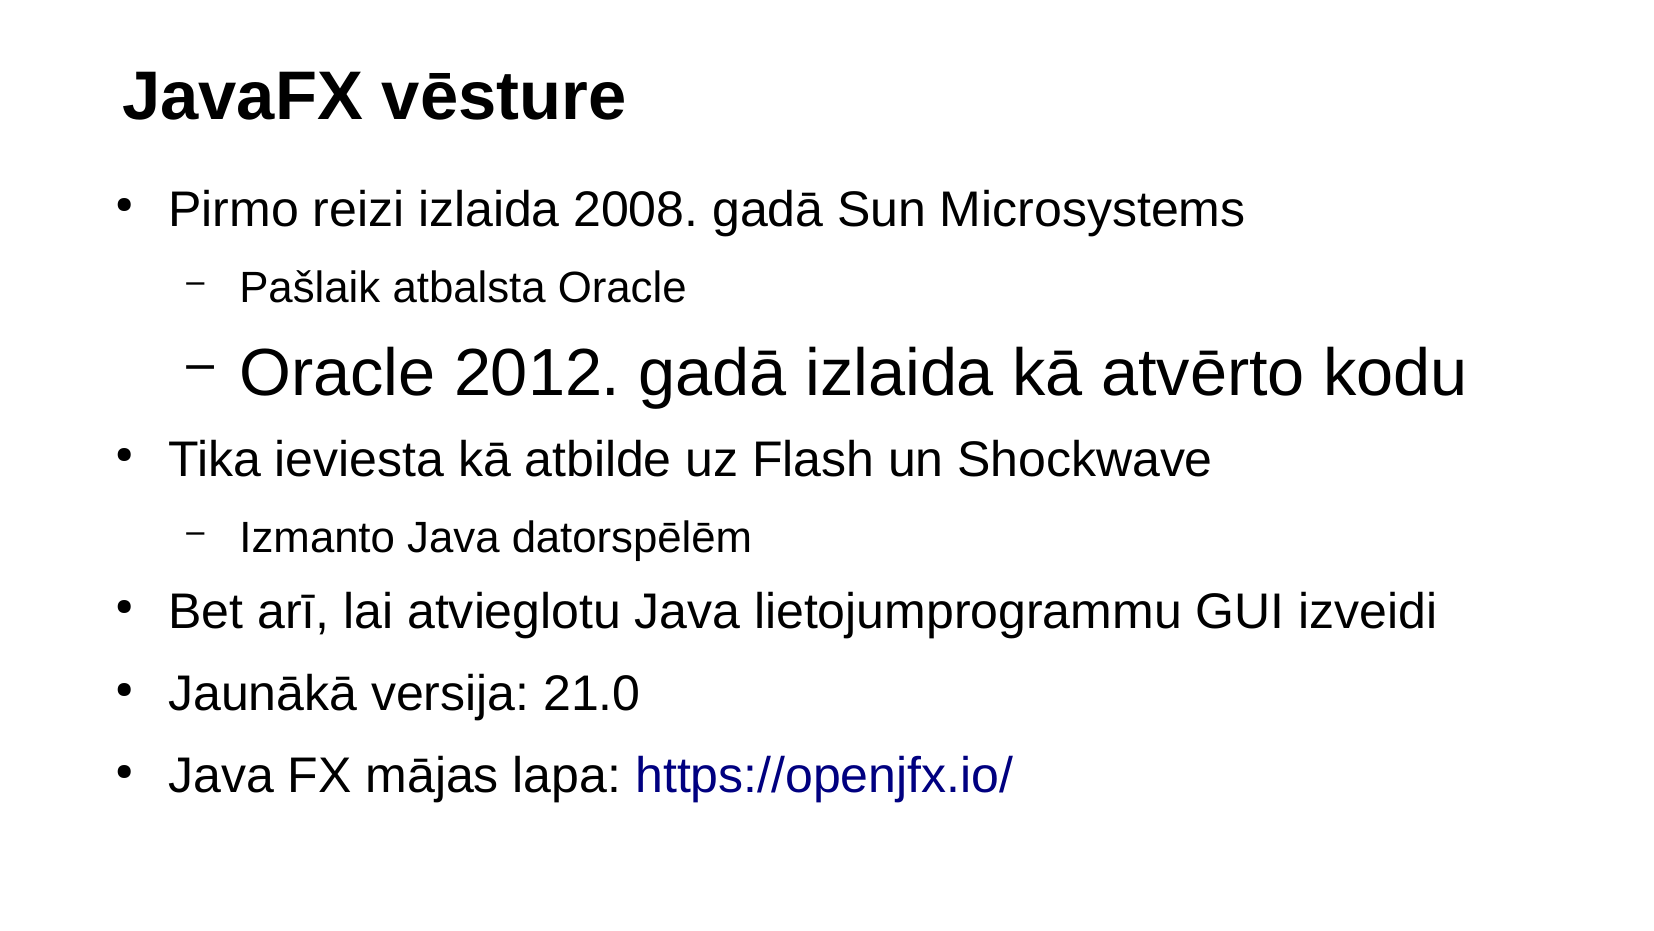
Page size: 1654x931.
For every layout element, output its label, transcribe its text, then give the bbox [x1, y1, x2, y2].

list Pirmo reizi izlaida 2008. gadā Sun Microsystems Pašlaik atbalsta Oracle Oracle 2012. gadā izlaida kā atvērto kodu Tika ieviesta kā atbilde uz Flash un Shockwave Izmanto Java datorspēlēm Bet arī, lai atvieglotu Java lietojumprogrammu GUI izveidi Jaunākā versija: 21.0 Java FX mājas lapa: https://openjfx.io/ [82, 168, 1538, 889]
title JavaFX vēsture [82, 37, 1571, 147]
